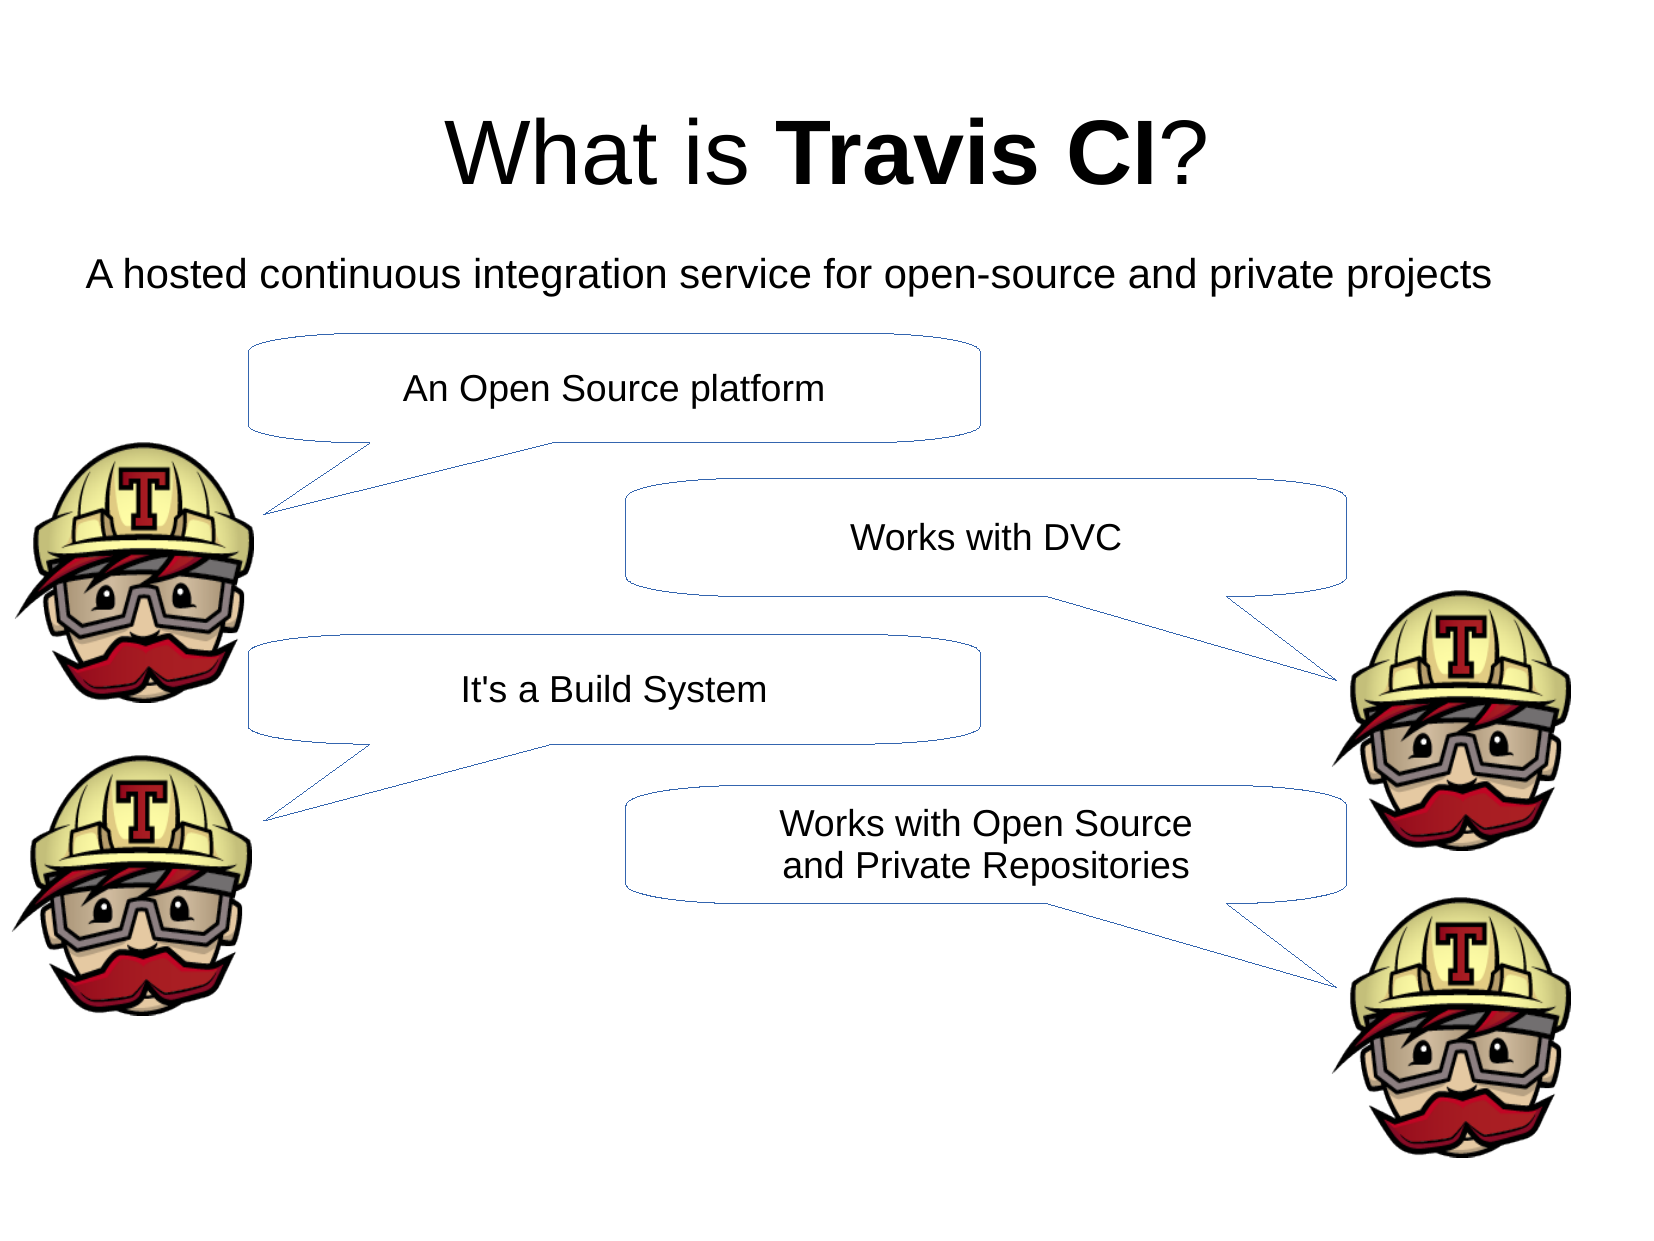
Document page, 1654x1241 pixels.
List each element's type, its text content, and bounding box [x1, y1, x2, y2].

title What is Travis CI? [82, 49, 1571, 257]
picture [1331, 590, 1571, 851]
text_box A hosted continuous integration service for open-source and private projects [70, 243, 1560, 306]
picture [14, 442, 254, 703]
text_box Works with DVC [625, 478, 1347, 679]
text_box An Open Source platform [248, 333, 981, 515]
picture [11, 755, 252, 1016]
text_box It's a Build System [248, 634, 981, 821]
picture [1331, 897, 1571, 1158]
text_box Works with Open Source and Private Repositories [625, 785, 1347, 986]
